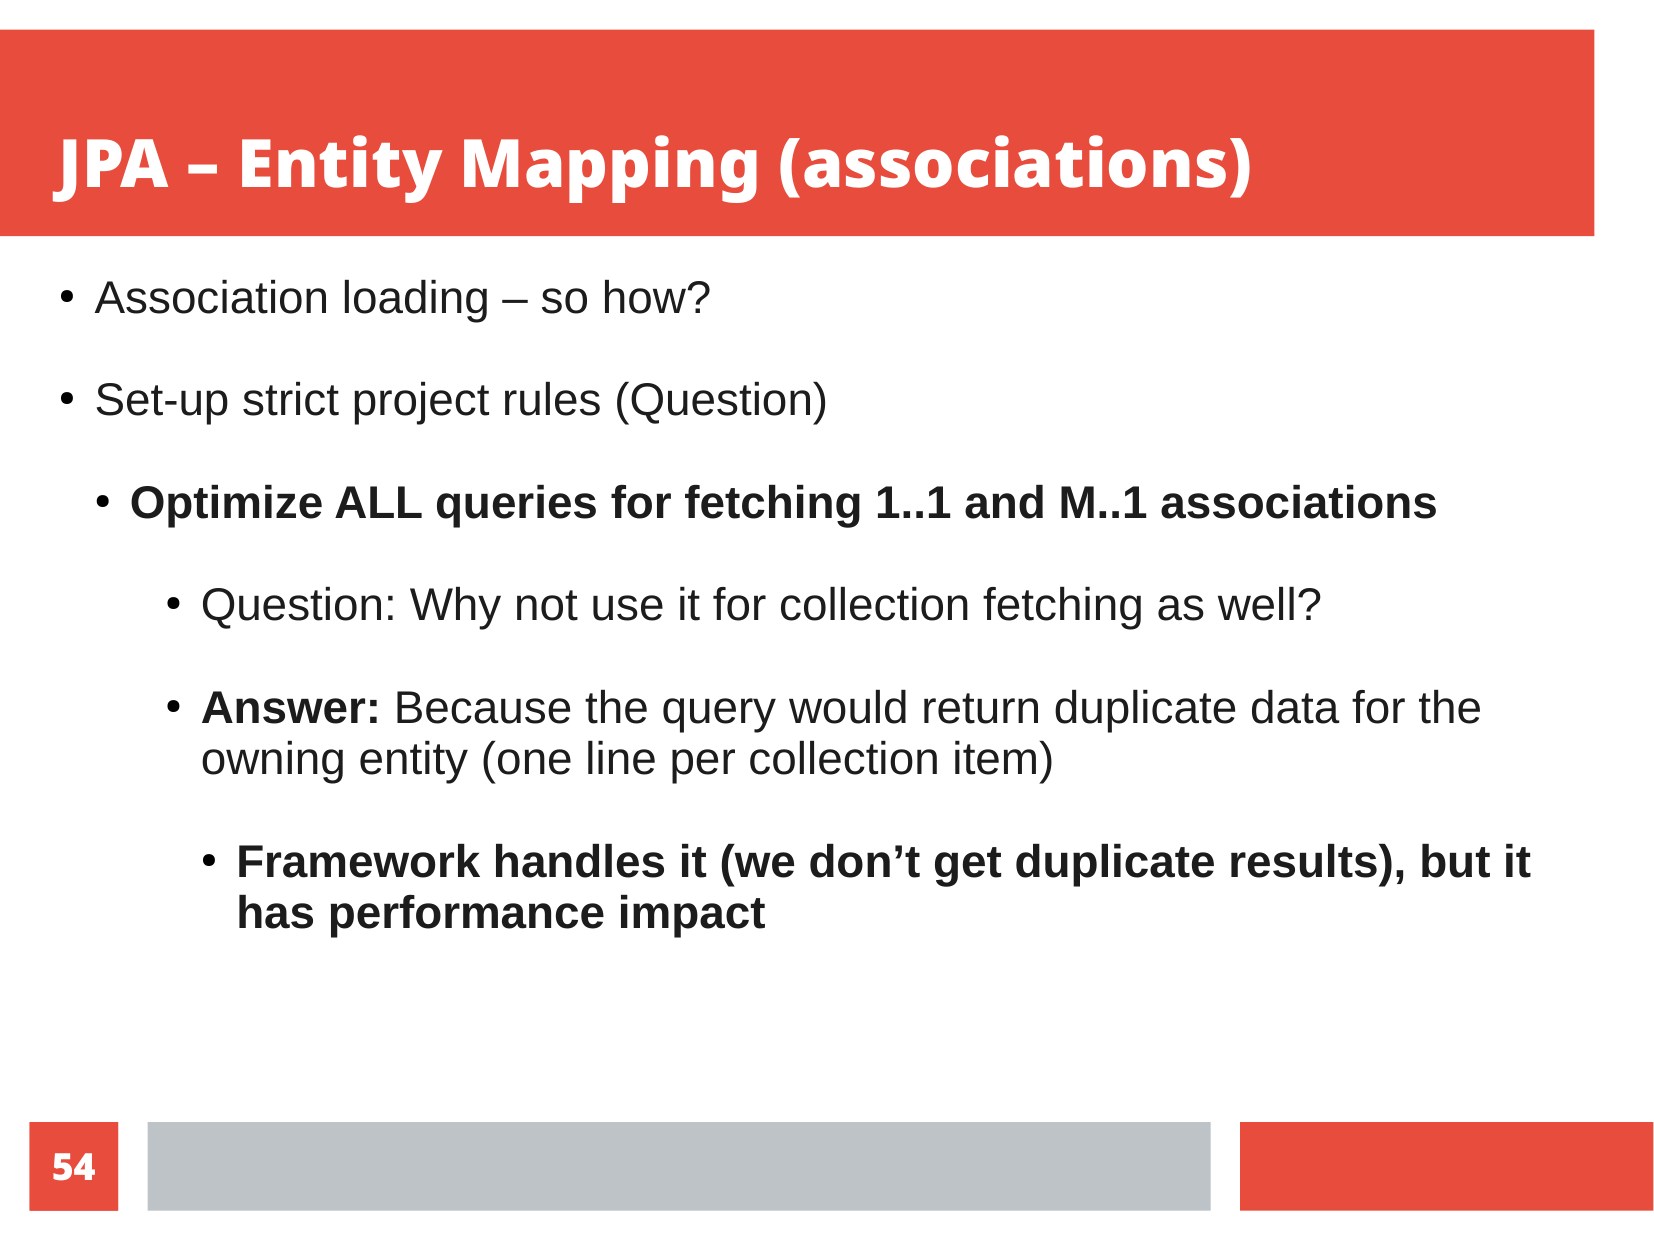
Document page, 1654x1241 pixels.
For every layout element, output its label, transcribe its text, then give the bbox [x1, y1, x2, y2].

title JPA – Entity Mapping (associations) [59, 59, 1595, 207]
subtitle Association loading – so how? Set-up strict project rules (Question) Optimize ALL queries for fetching 1..1 and M..1 associations Question: Why not use it for collection fetching as well? Answer: Because the query would return duplicate data for the owning entity (one line per collection item) Framework handles it (we don’t get duplicate results), but it has performance impact [59, 271, 1595, 1040]
